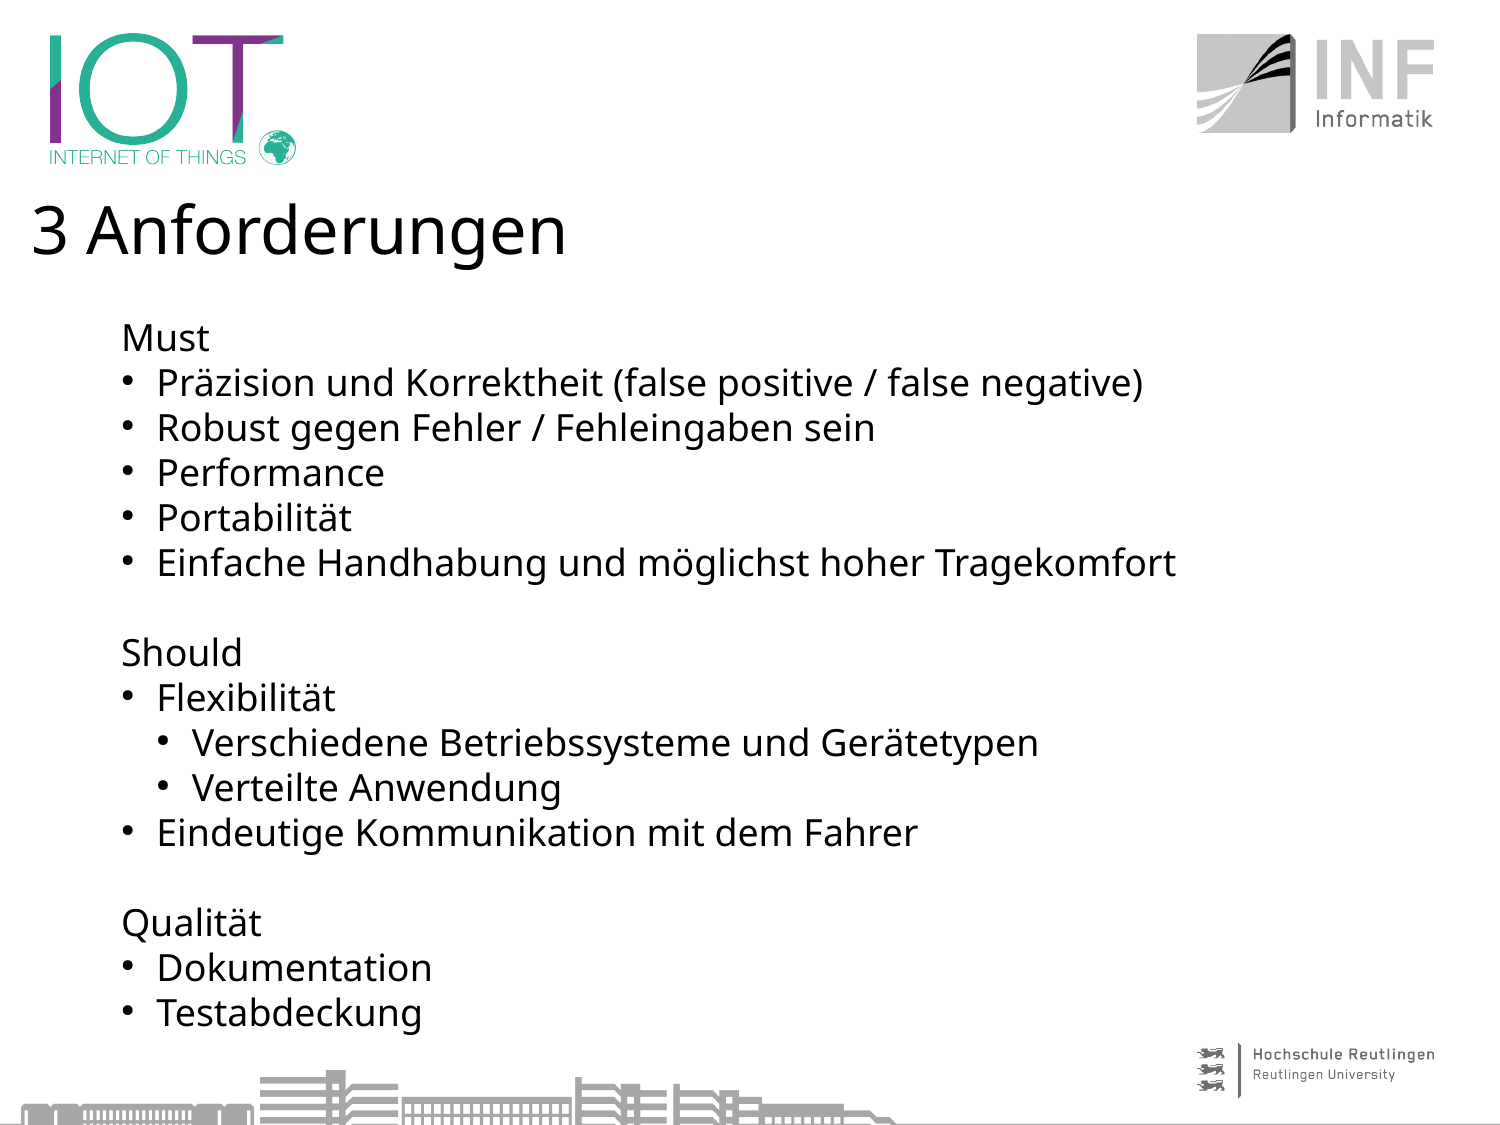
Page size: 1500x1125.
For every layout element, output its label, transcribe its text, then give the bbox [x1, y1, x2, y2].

text_box 3 Anforderungen [16, 180, 1464, 284]
text_box Must Präzision und Korrektheit (false positive / false negative) Robust gegen Fehler / Fehleingaben sein Performance Portabilität Einfache Handhabung und möglichst hoher Tragekomfort Should Flexibilität Verschiedene Betriebssysteme und Gerätetypen Verteilte Anwendung Eindeutige Kommunikation mit dem Fahrer Qualität Dokumentation Testabdeckung [106, 307, 1394, 700]
picture [50, 33, 296, 165]
picture [0, 1042, 1500, 1125]
picture [1197, 34, 1434, 133]
